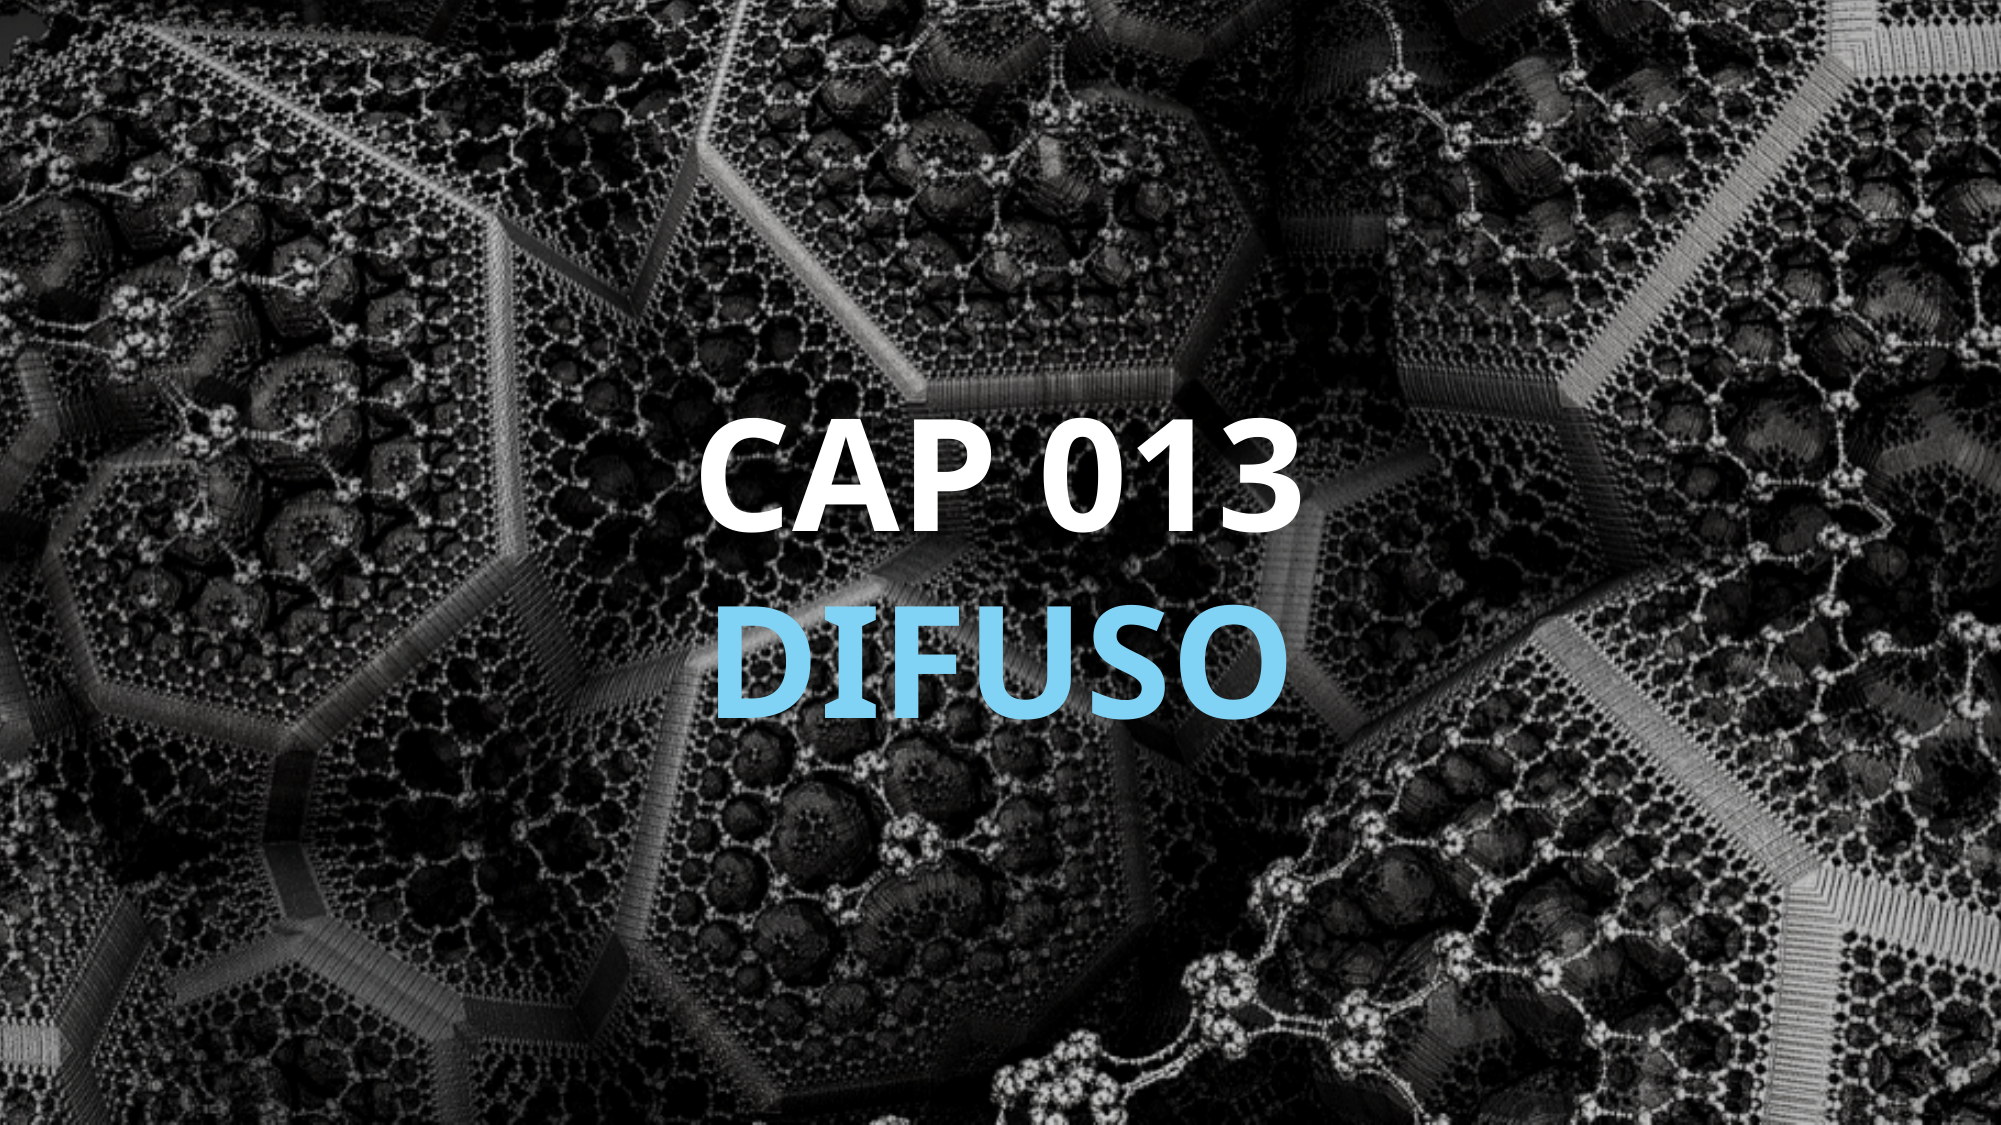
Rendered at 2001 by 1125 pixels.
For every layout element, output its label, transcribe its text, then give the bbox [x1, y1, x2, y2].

picture [0, 0, 2001, 1125]
text_box CAP 013 DIFUSO [678, 367, 1323, 758]
